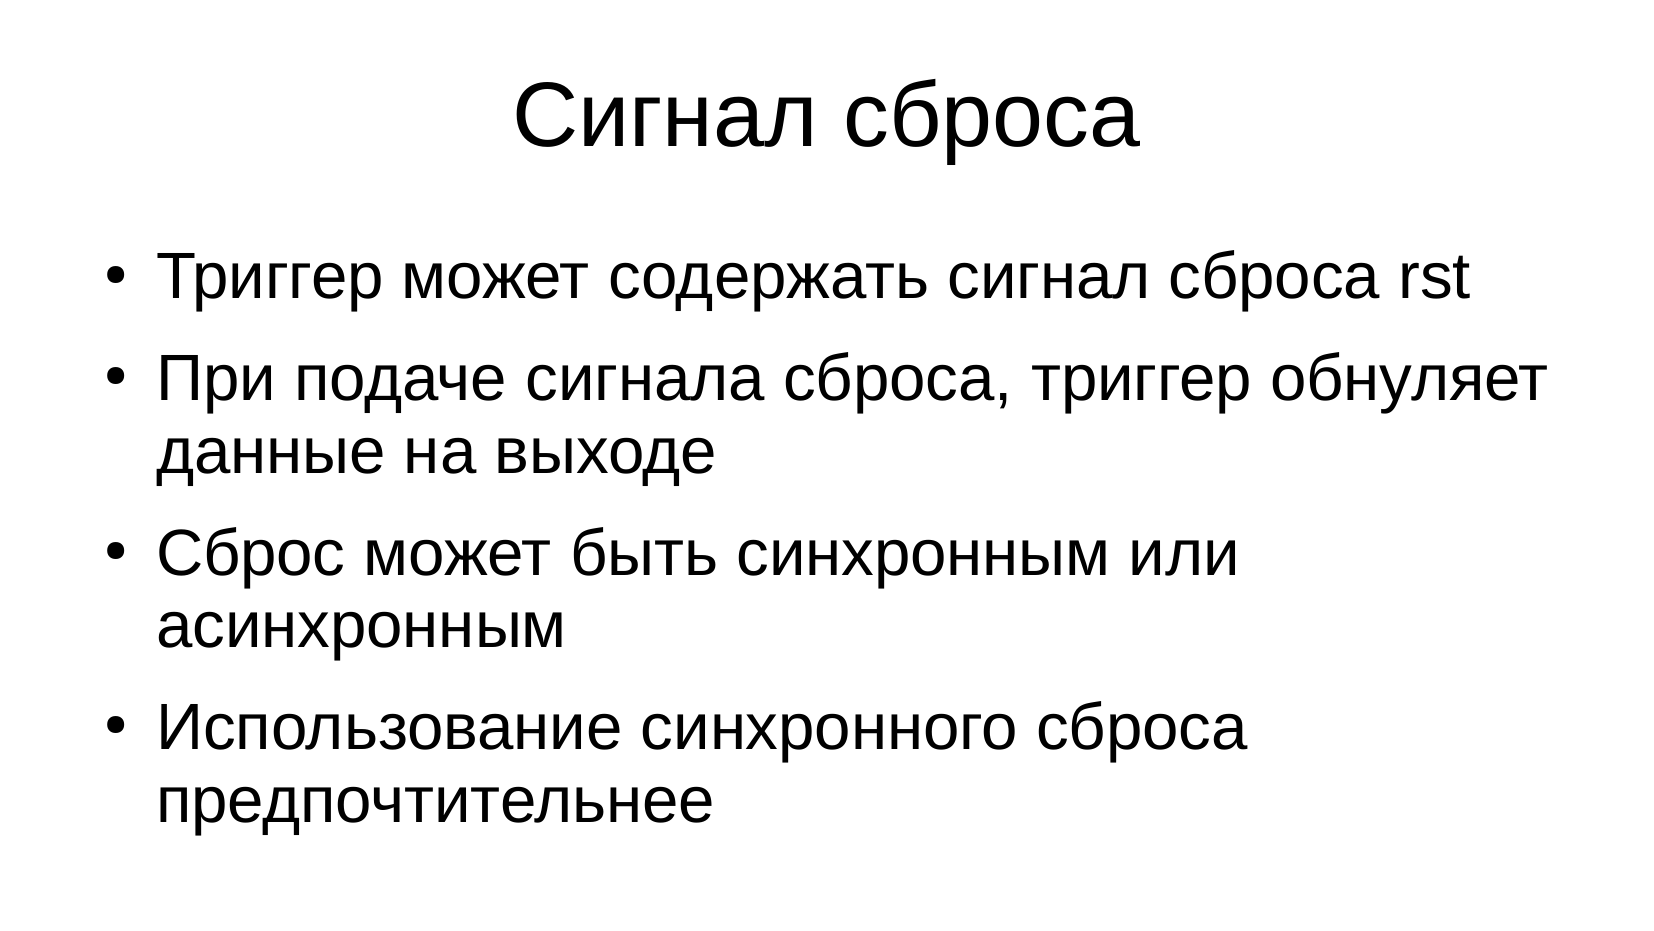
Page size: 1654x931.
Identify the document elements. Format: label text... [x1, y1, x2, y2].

list Триггер может содержать сигнал сброса rst При подаче сигнала сброса, триггер обнуляет данные на выходе Сброс может быть синхронным или асинхронным Использование синхронного сброса предпочтительнее [86, 240, 1576, 841]
title Сигнал сброса [82, 37, 1571, 193]
